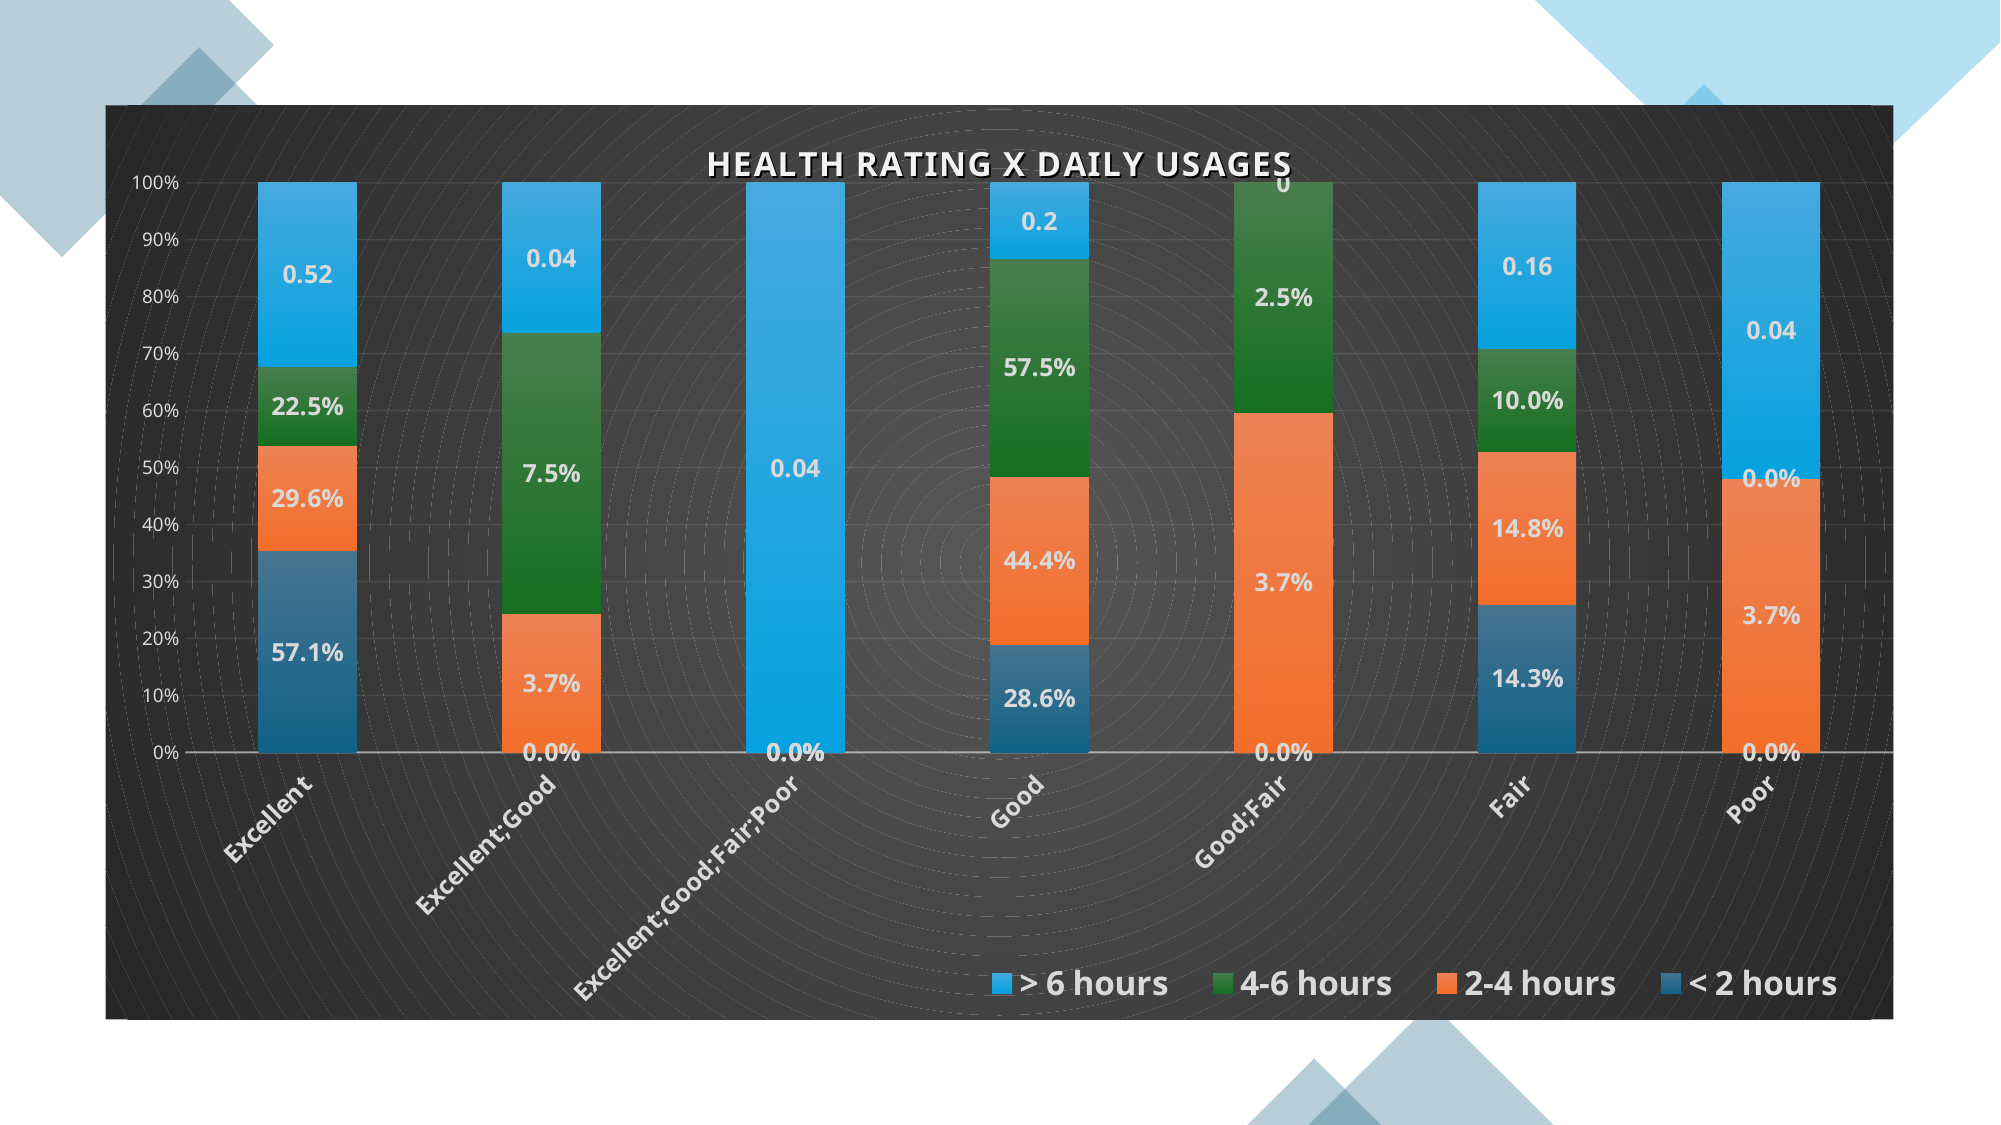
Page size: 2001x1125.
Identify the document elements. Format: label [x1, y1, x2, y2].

chart [105, 105, 1895, 1020]
text_box [0, 0, 2000, 1125]
